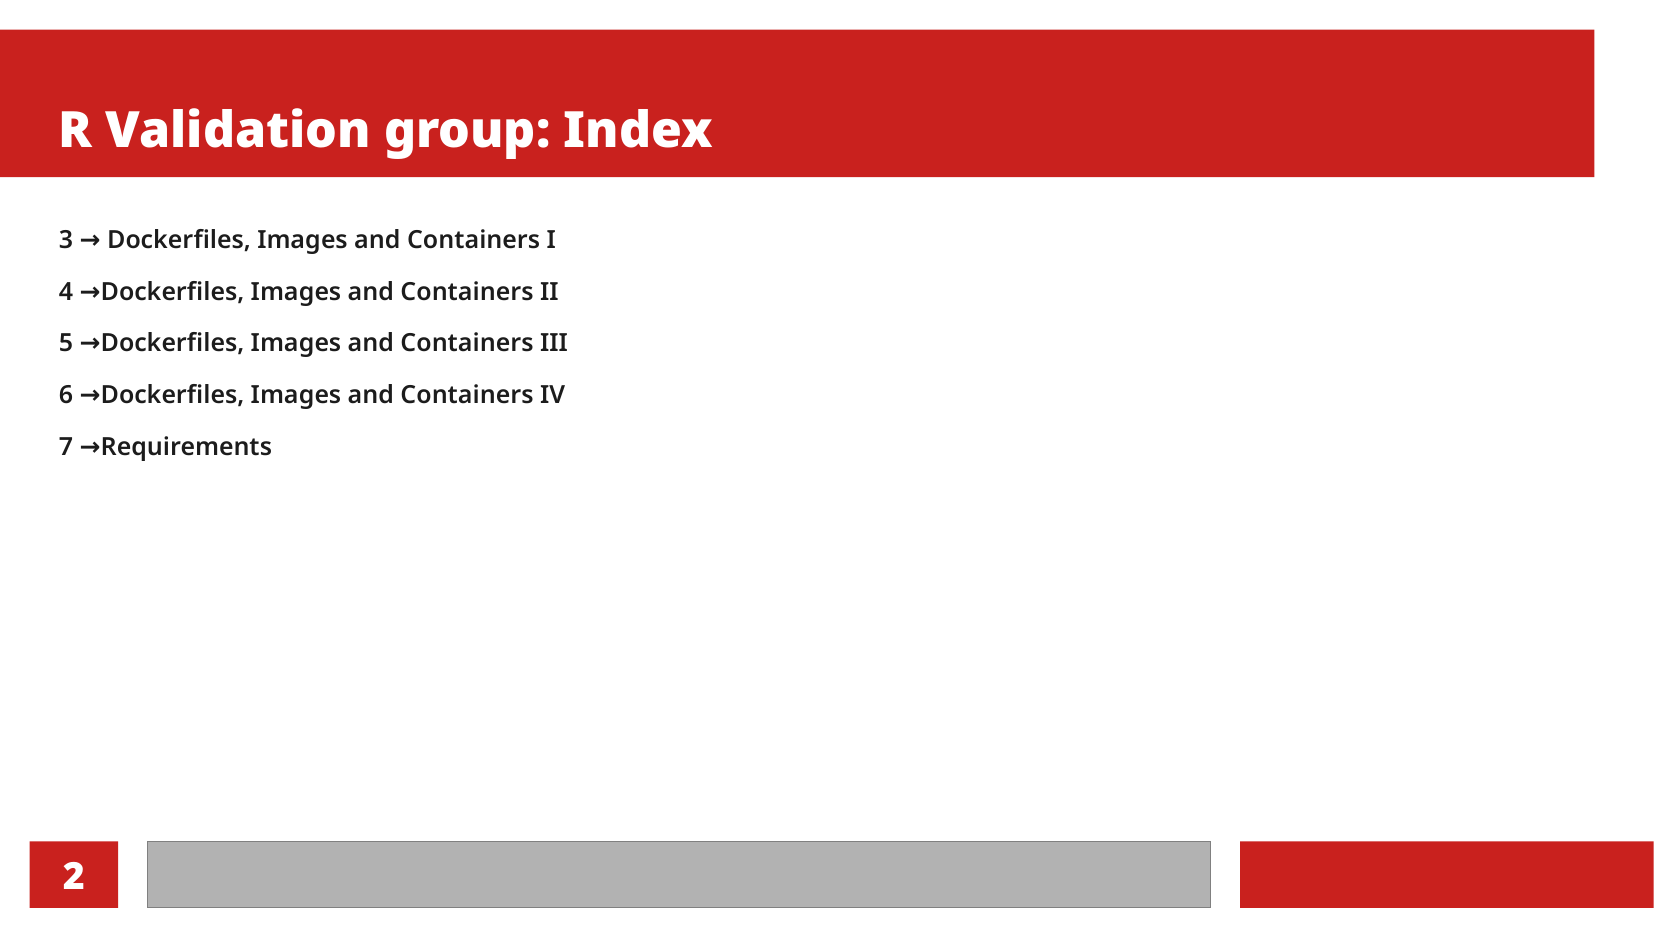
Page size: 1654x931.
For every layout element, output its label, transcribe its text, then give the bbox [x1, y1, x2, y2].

title R Validation group: Index [59, 44, 1595, 163]
list 3 → Dockerfiles, Images and Containers I 4 →Dockerfiles, Images and Containers II 5 →Dockerfiles, Images and Containers III 6 →Dockerfiles, Images and Containers IV 7 →Requirements [59, 221, 1565, 798]
